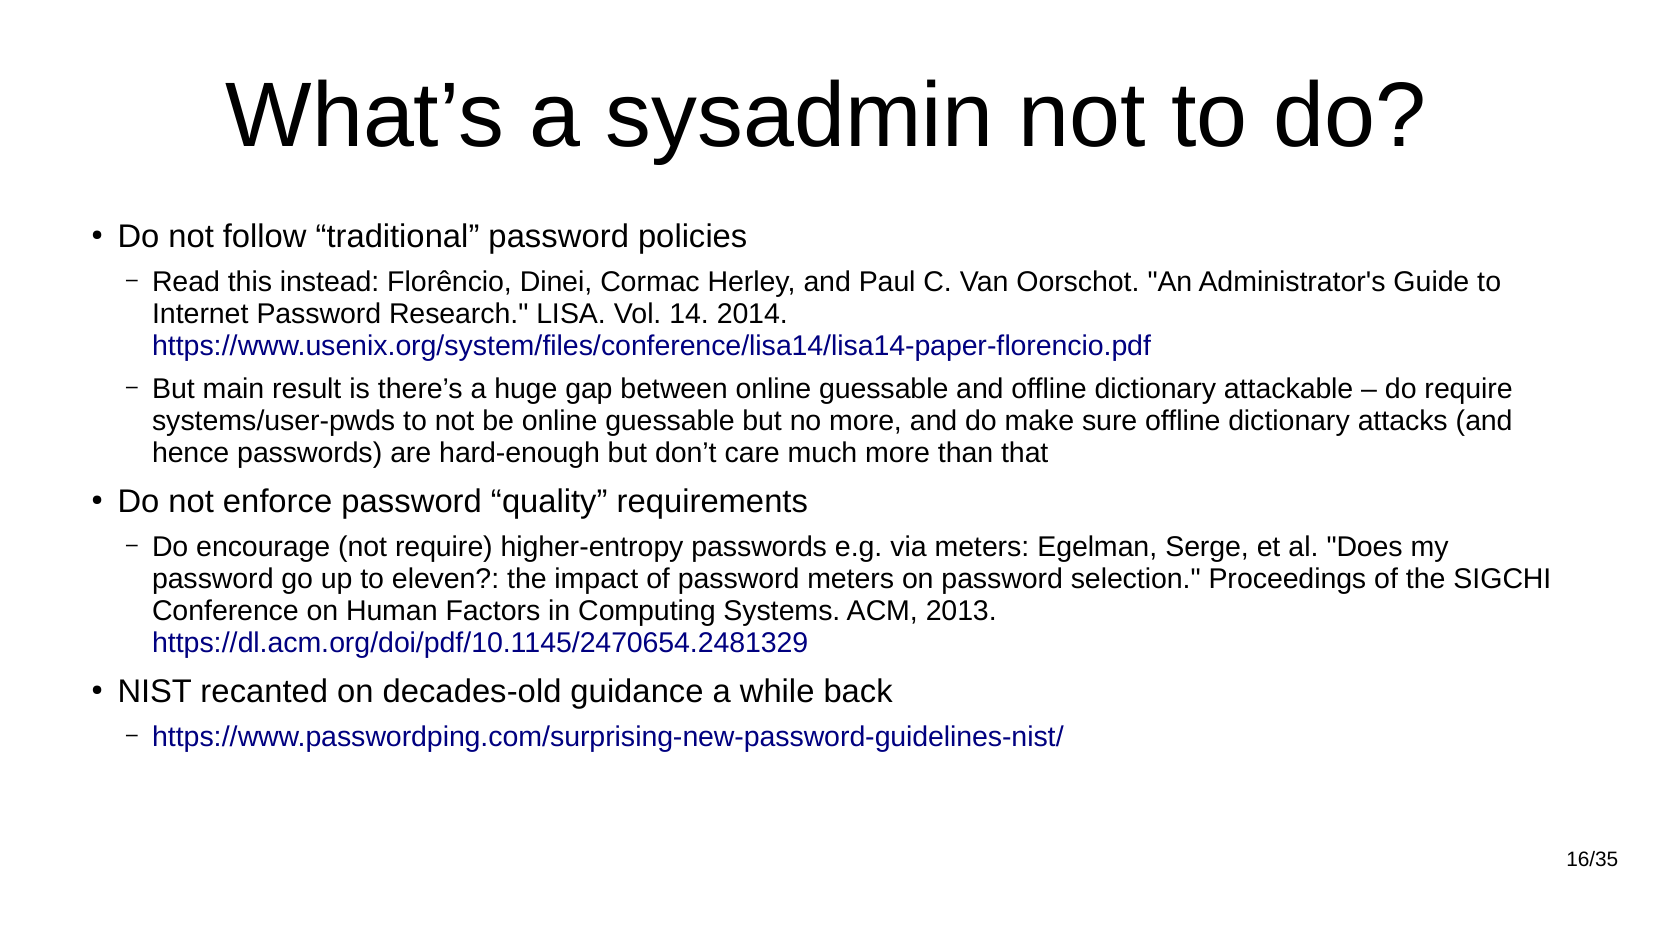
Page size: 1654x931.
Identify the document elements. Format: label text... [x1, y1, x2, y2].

list Do not follow “traditional” password policies Read this instead: Florêncio, Dinei, Cormac Herley, and Paul C. Van Oorschot. "An Administrator's Guide to Internet Password Research." LISA. Vol. 14. 2014. https://www.usenix.org/system/files/conference/lisa14/lisa14-paper-florencio.pdf But main result is there’s a huge gap between online guessable and offline dictionary attackable – do require systems/user-pwds to not be online guessable but no more, and do make sure offline dictionary attacks (and hence passwords) are hard-enough but don’t care much more than that Do not enforce password “quality” requirements Do encourage (not require) higher-entropy passwords e.g. via meters: Egelman, Serge, et al. "Does my password go up to eleven?: the impact of password meters on password selection." Proceedings of the SIGCHI Conference on Human Factors in Computing Systems. ACM, 2013. https://dl.acm.org/doi/pdf/10.1145/2470654.2481329 NIST recanted on decades-old guidance a while back https://www.passwordping.com/surprising-new-password-guidelines-nist/ [82, 217, 1571, 758]
title What’s a sysadmin not to do? [82, 37, 1571, 193]
